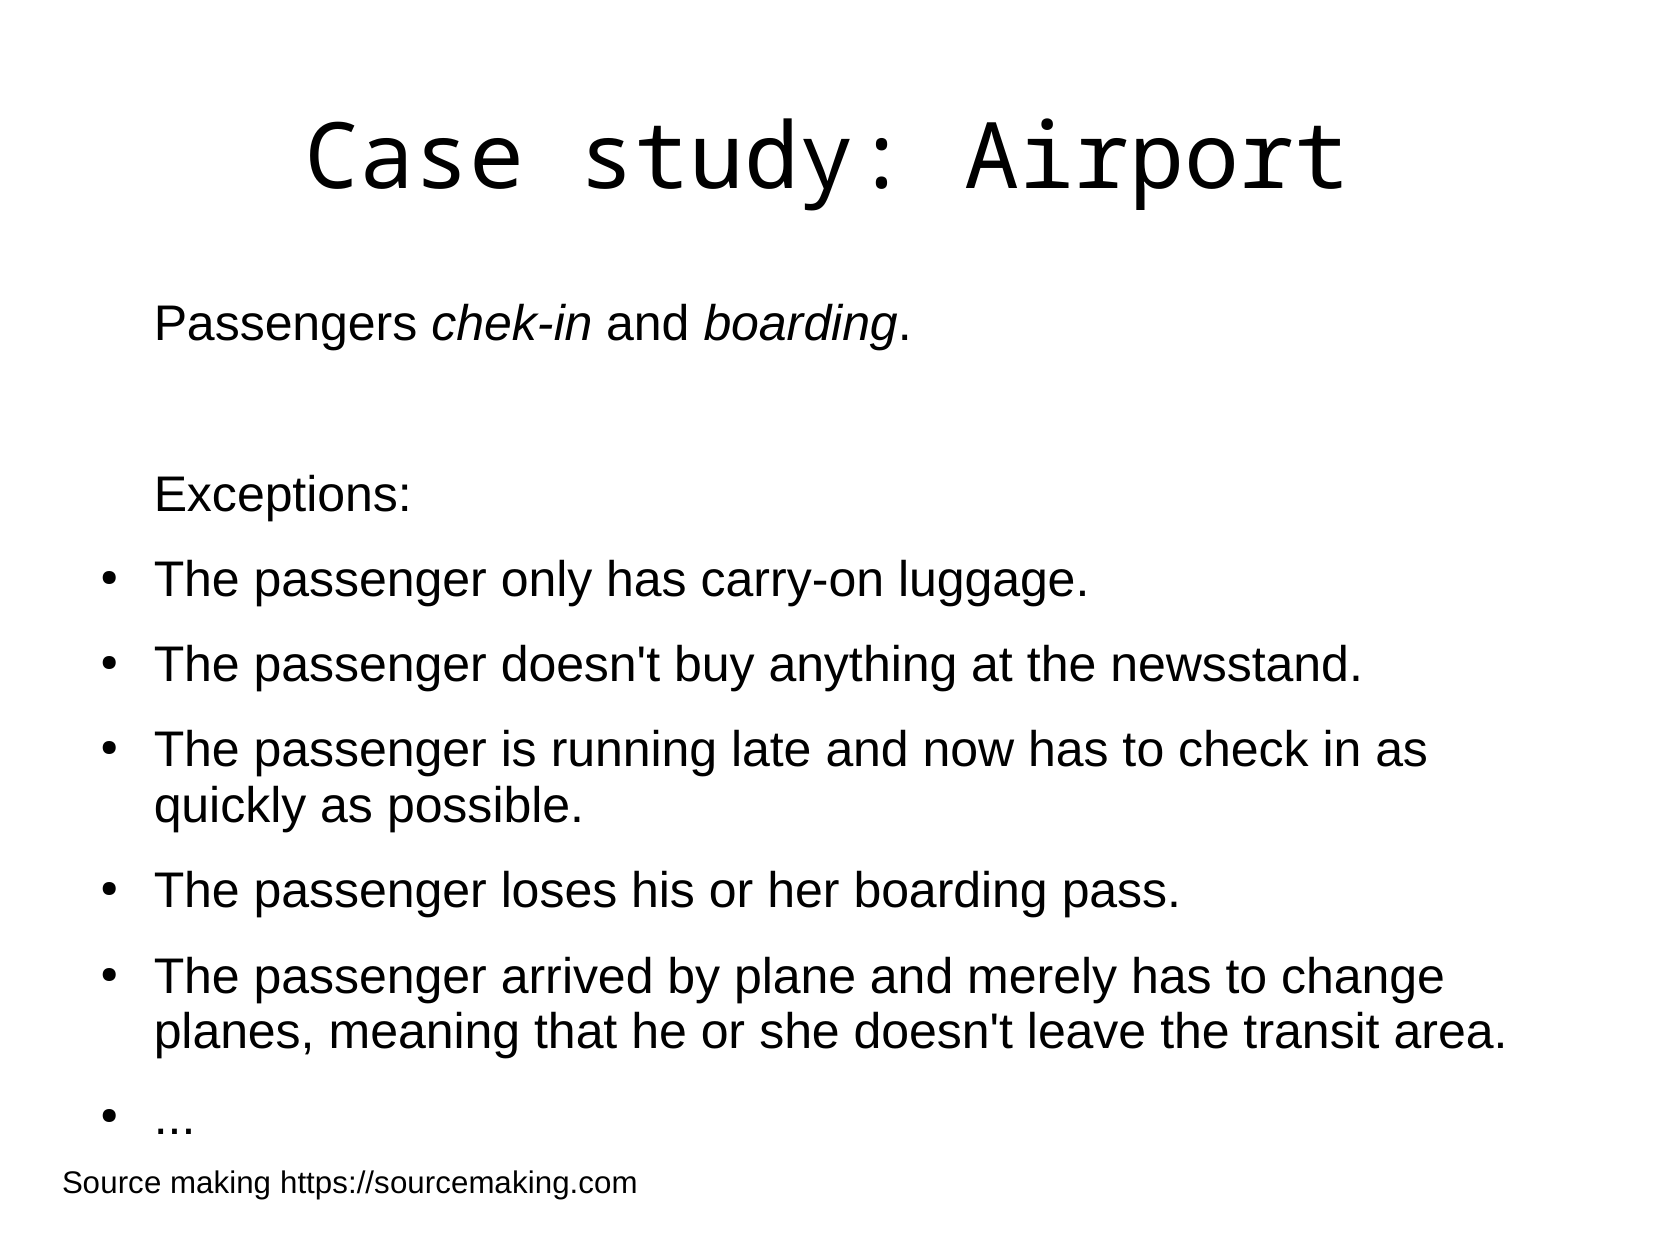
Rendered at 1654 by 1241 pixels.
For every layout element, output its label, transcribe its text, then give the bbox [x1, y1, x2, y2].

title Case study: Airport [82, 49, 1571, 257]
list Passengers chek-in and boarding. Exceptions: The passenger only has carry-on luggage. The passenger doesn't buy anything at the newsstand. The passenger is running late and now has to check in as quickly as possible. The passenger loses his or her boarding pass. The passenger arrived by plane and merely has to change planes, meaning that he or she doesn't leave the transit area. ... [82, 295, 1571, 1158]
text_box Source making https://sourcemaking.com [47, 1157, 1619, 1241]
